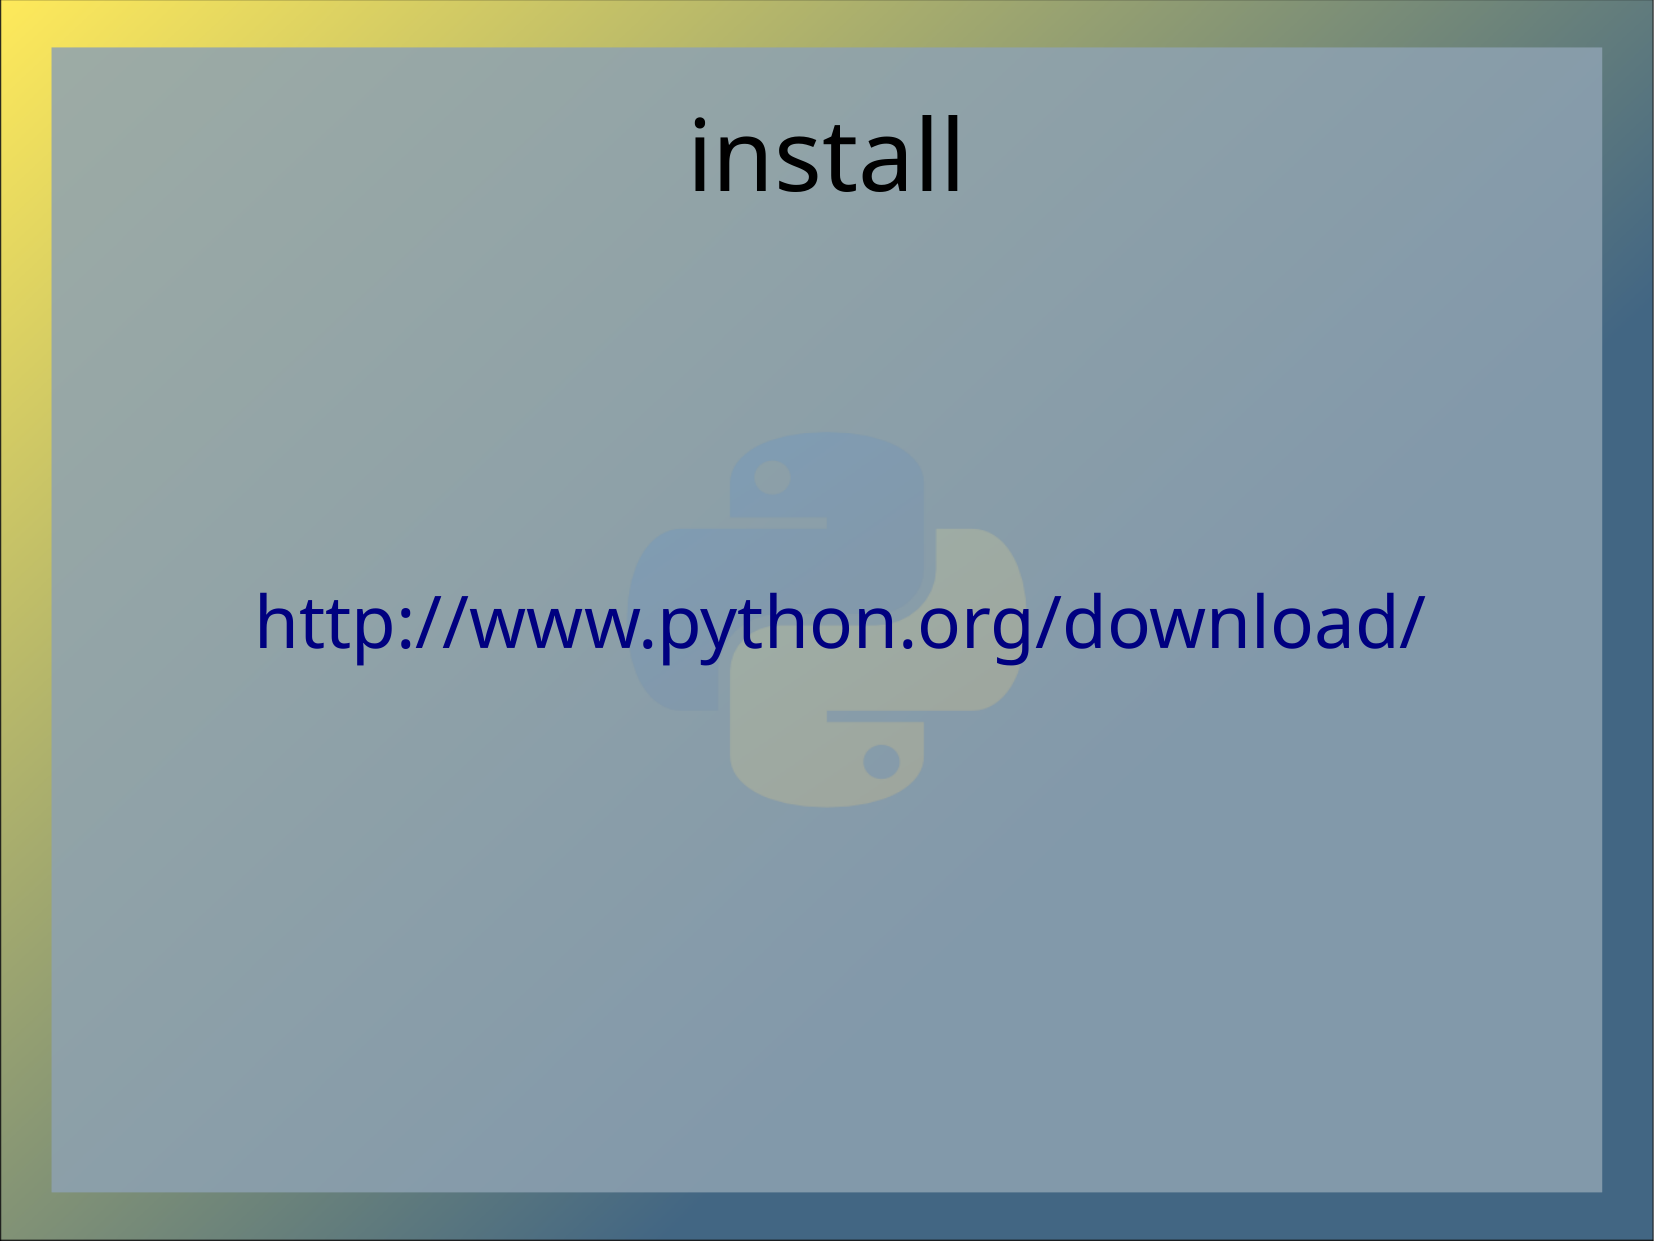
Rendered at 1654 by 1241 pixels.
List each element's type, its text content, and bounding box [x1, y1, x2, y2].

title install [82, 49, 1571, 257]
list http://www.python.org/download/ [82, 570, 1571, 670]
picture [0, 0, 1654, 1241]
